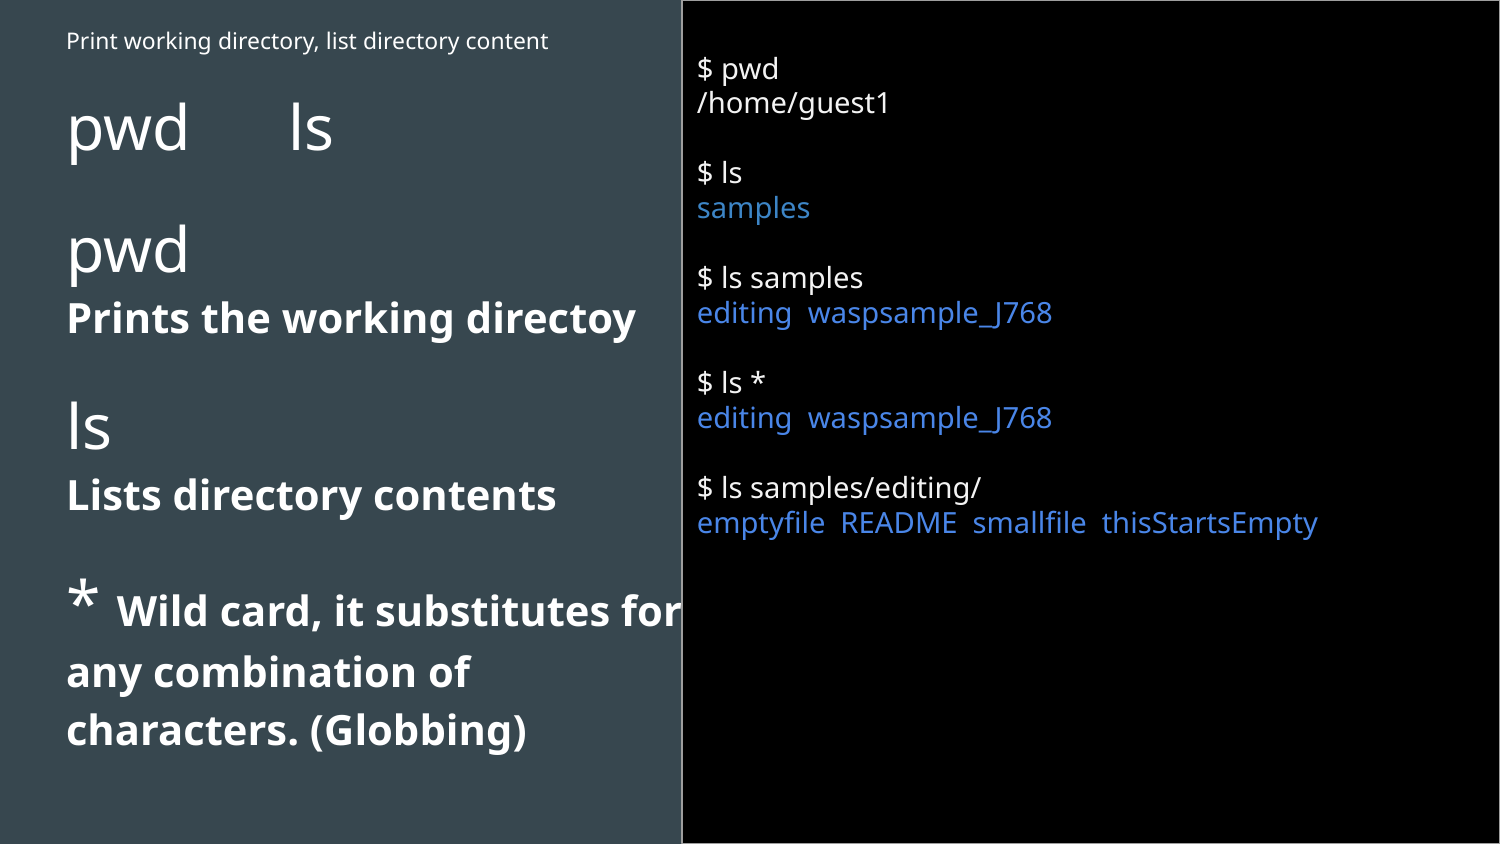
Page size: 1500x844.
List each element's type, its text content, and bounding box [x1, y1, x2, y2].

title pwd ls [51, 72, 681, 167]
title Print working directory, list directory content [51, 11, 681, 63]
list pwd Prints the working directoy ls Lists directory contents * Wild card, it substitutes for any combination of characters. (Globbing) [51, 183, 681, 744]
text_box $ pwd /home/guest1 $ ls samples $ ls samples editing waspsample_J768 $ ls * editing waspsample_J768 $ ls samples/editing/ emptyfile README smallfile thisStartsEmpty [681, 0, 1500, 844]
